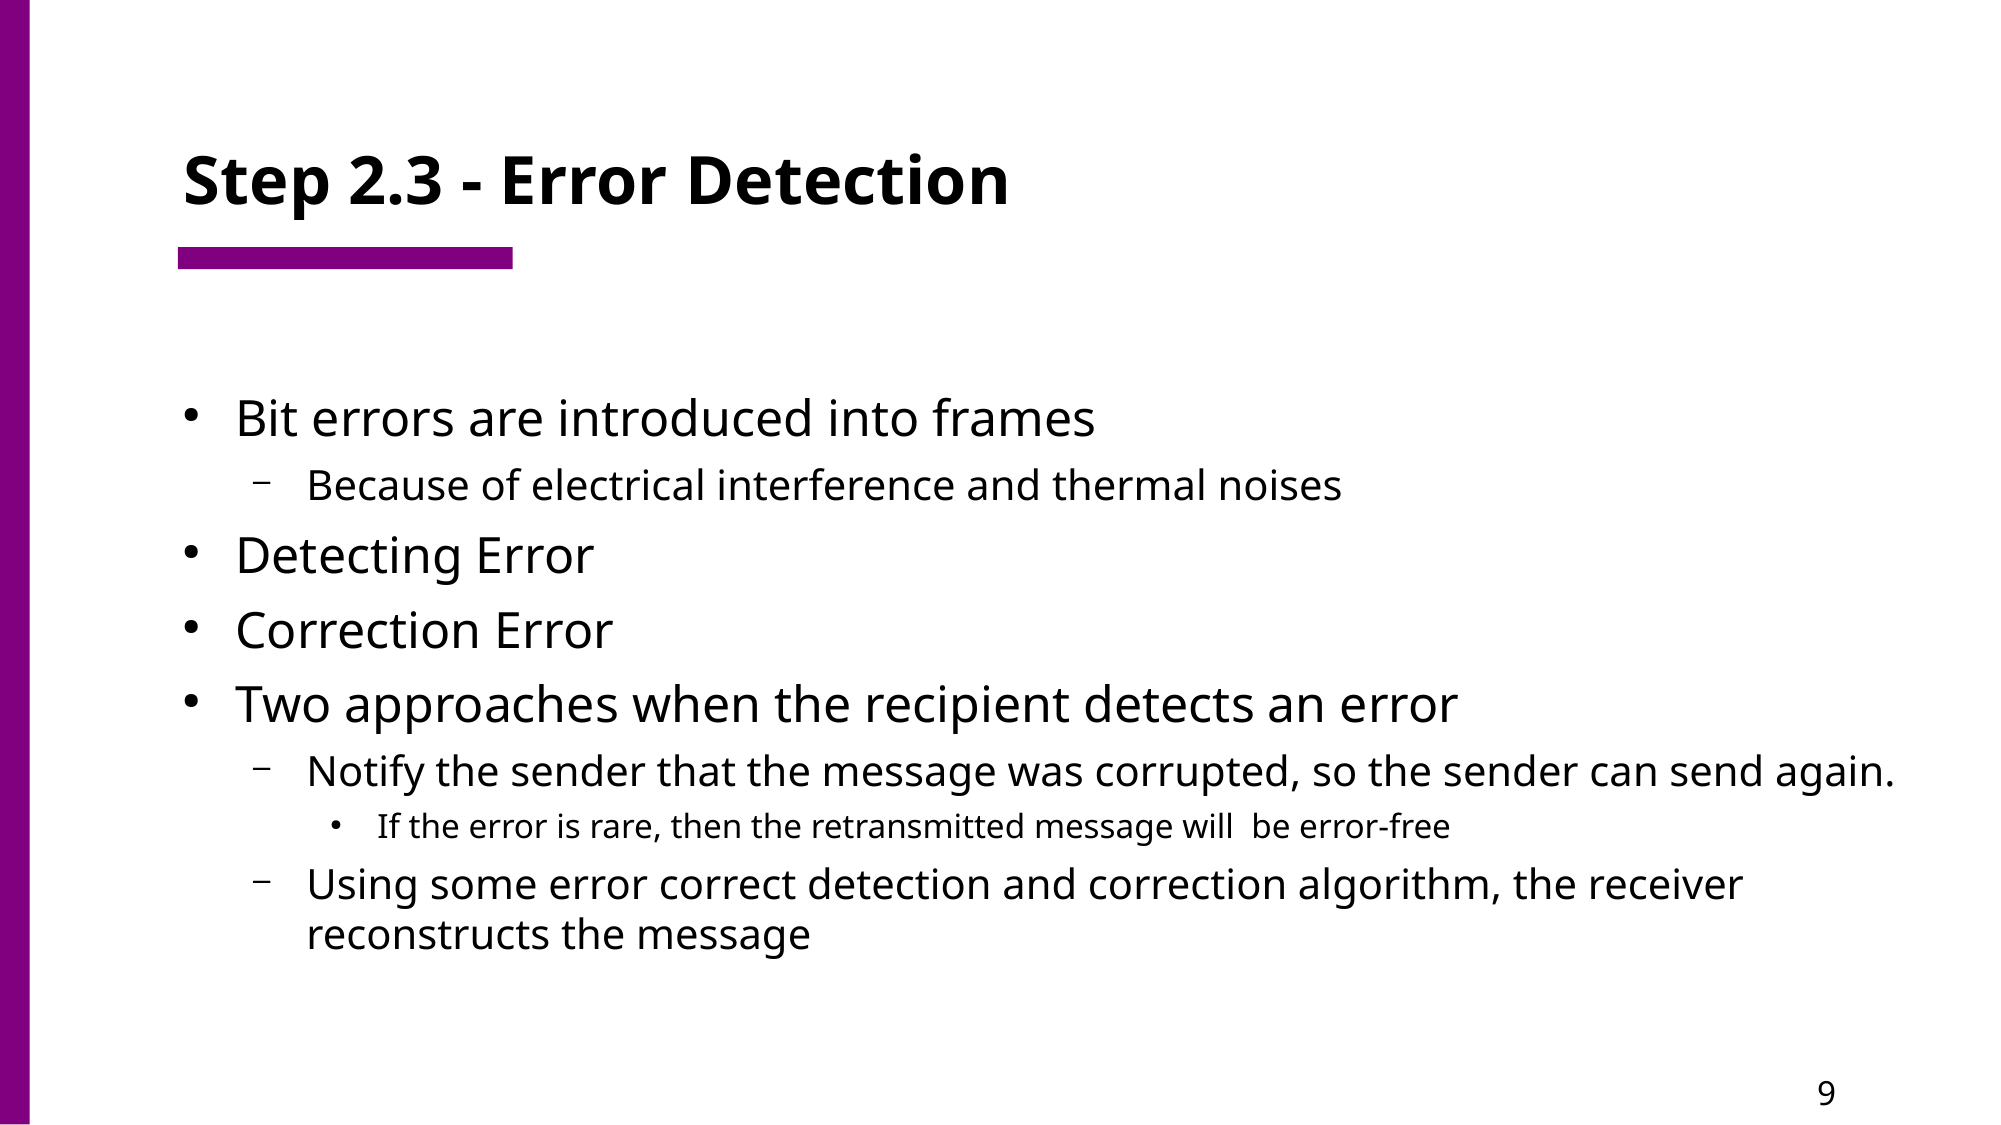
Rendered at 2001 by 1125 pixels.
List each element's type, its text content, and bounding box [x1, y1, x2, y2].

title Step 2.3 - Error Detection [133, 99, 1946, 225]
list Bit errors are introduced into frames Because of electrical interference and thermal noises Detecting Error Correction Error Two approaches when the recipient detects an error Notify the sender that the message was corrupted, so the sender can send again. If the error is rare, then the retransmitted message will be error-free Using some error correct detection and correction algorithm, the receiver reconstructs the message [149, 184, 1959, 1024]
